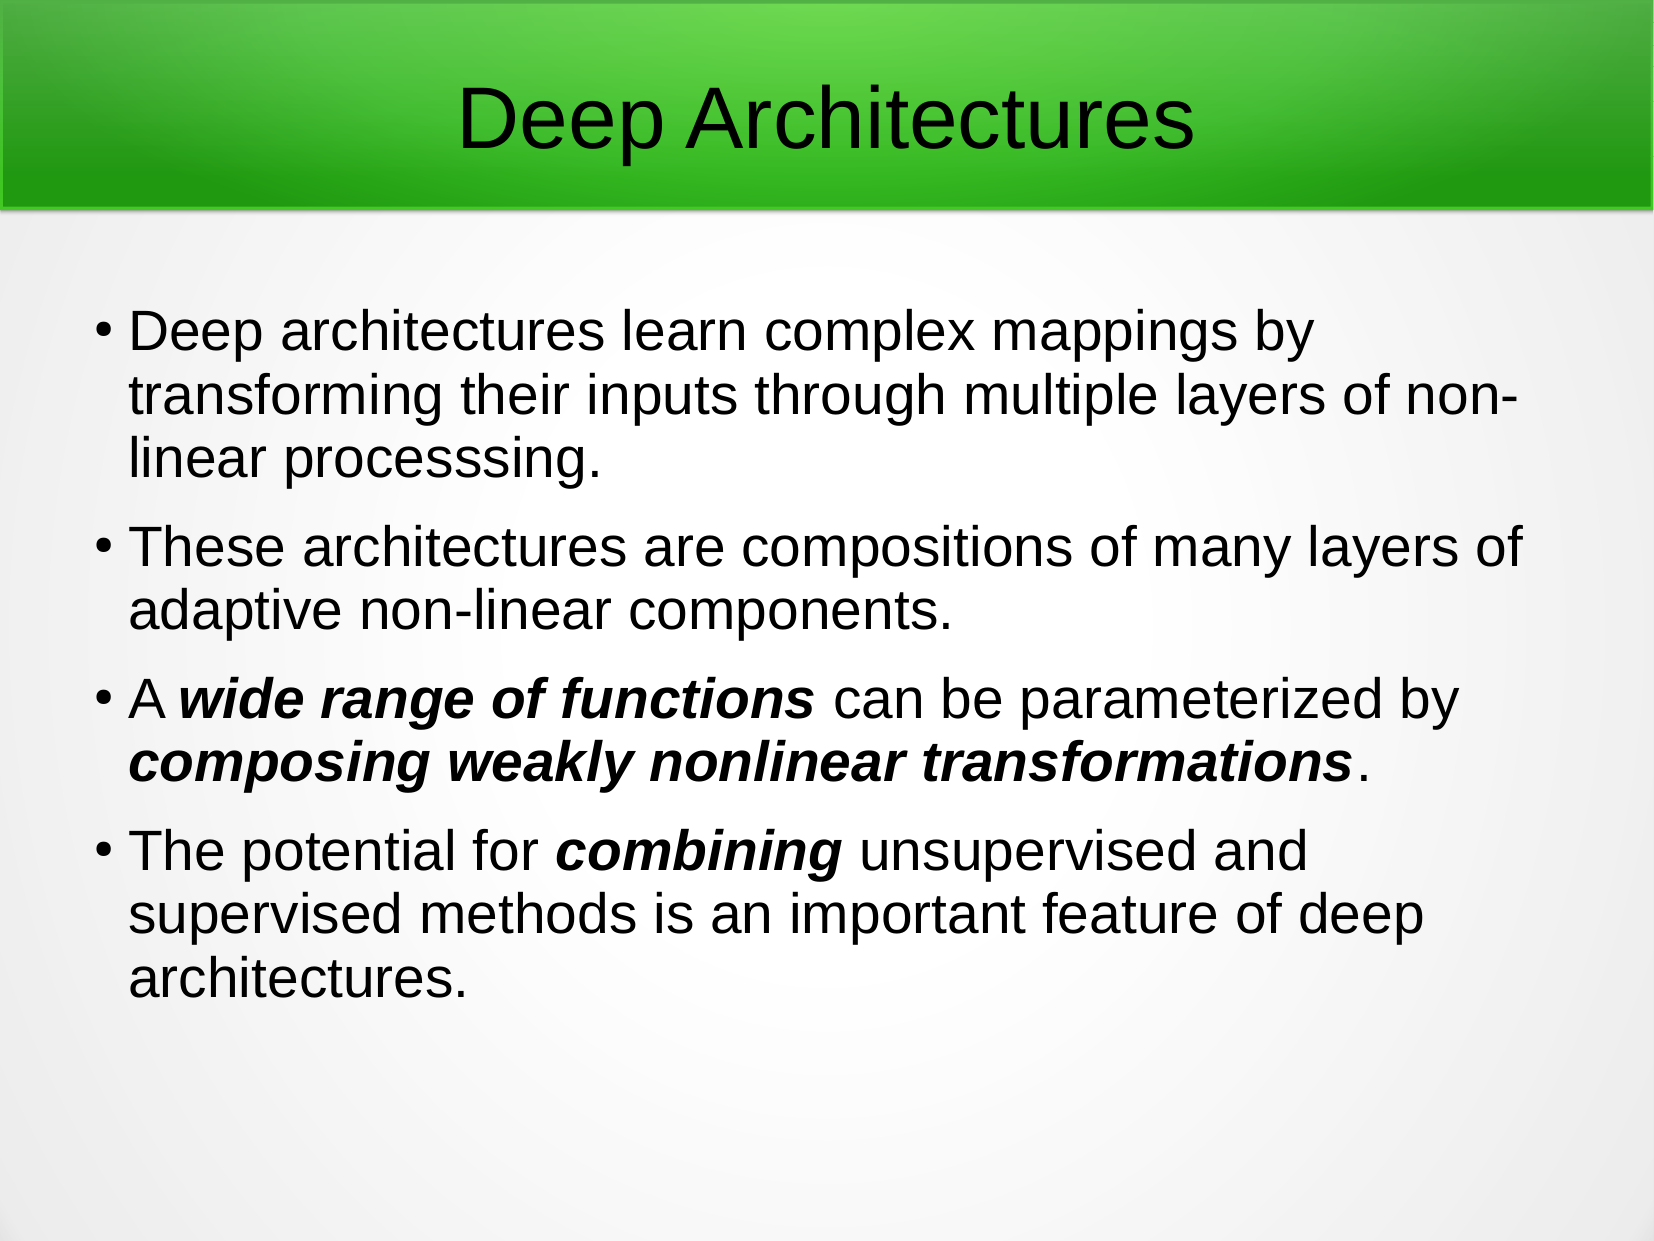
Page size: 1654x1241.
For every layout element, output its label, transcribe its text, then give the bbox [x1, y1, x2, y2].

list Deep architectures learn complex mappings by transforming their inputs through multiple layers of non-linear processsing. These architectures are compositions of many layers of adaptive non-linear components. A wide range of functions can be parameterized by composing weakly nonlinear transformations. The potential for combining unsupervised and supervised methods is an important feature of deep architectures. [82, 299, 1571, 1019]
title Deep Architectures [82, 47, 1571, 189]
